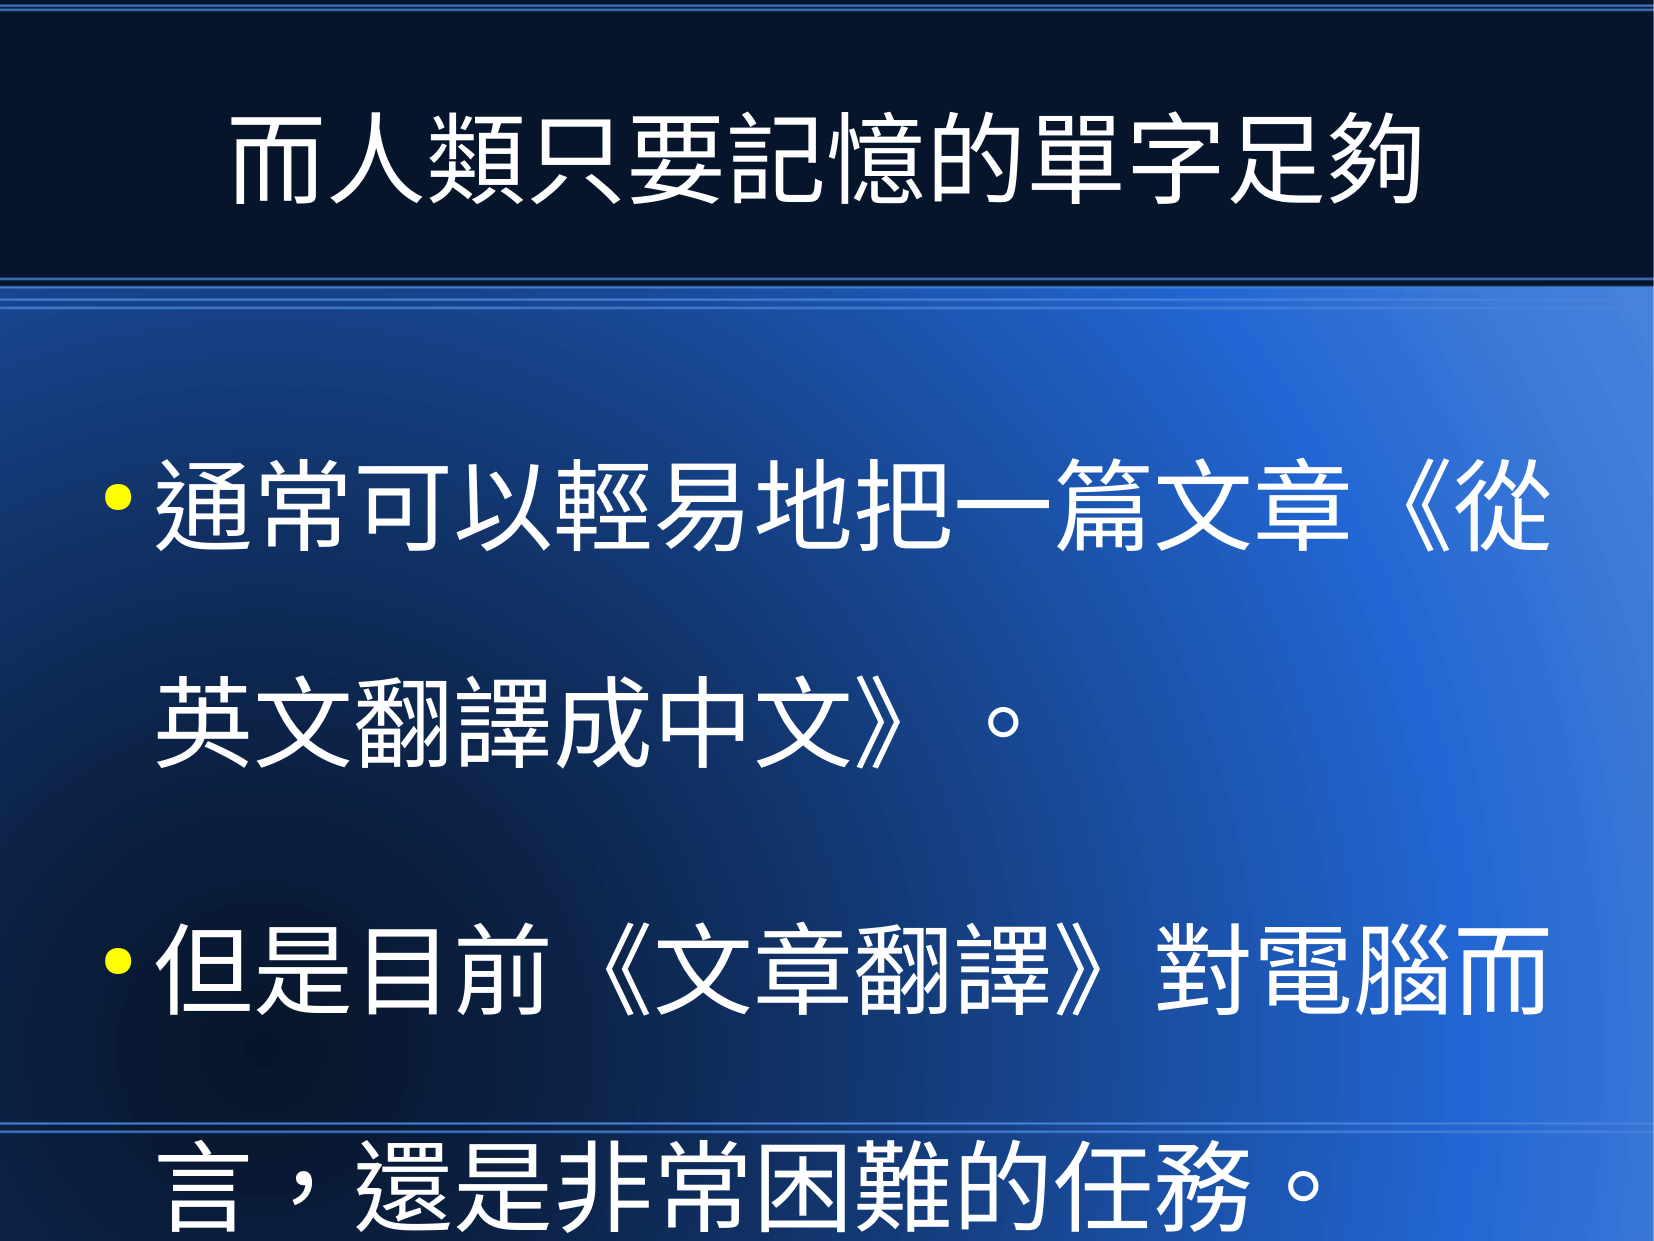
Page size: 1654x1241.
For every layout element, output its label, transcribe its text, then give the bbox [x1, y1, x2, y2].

list 通常可以輕易地把一篇文章《從英文翻譯成中文》。 但是目前《文章翻譯》對電腦而言，還是非常困難的任務。 [82, 355, 1571, 1241]
title 而人類只要記憶的單字足夠 [82, 49, 1571, 257]
picture [0, 0, 1654, 1241]
